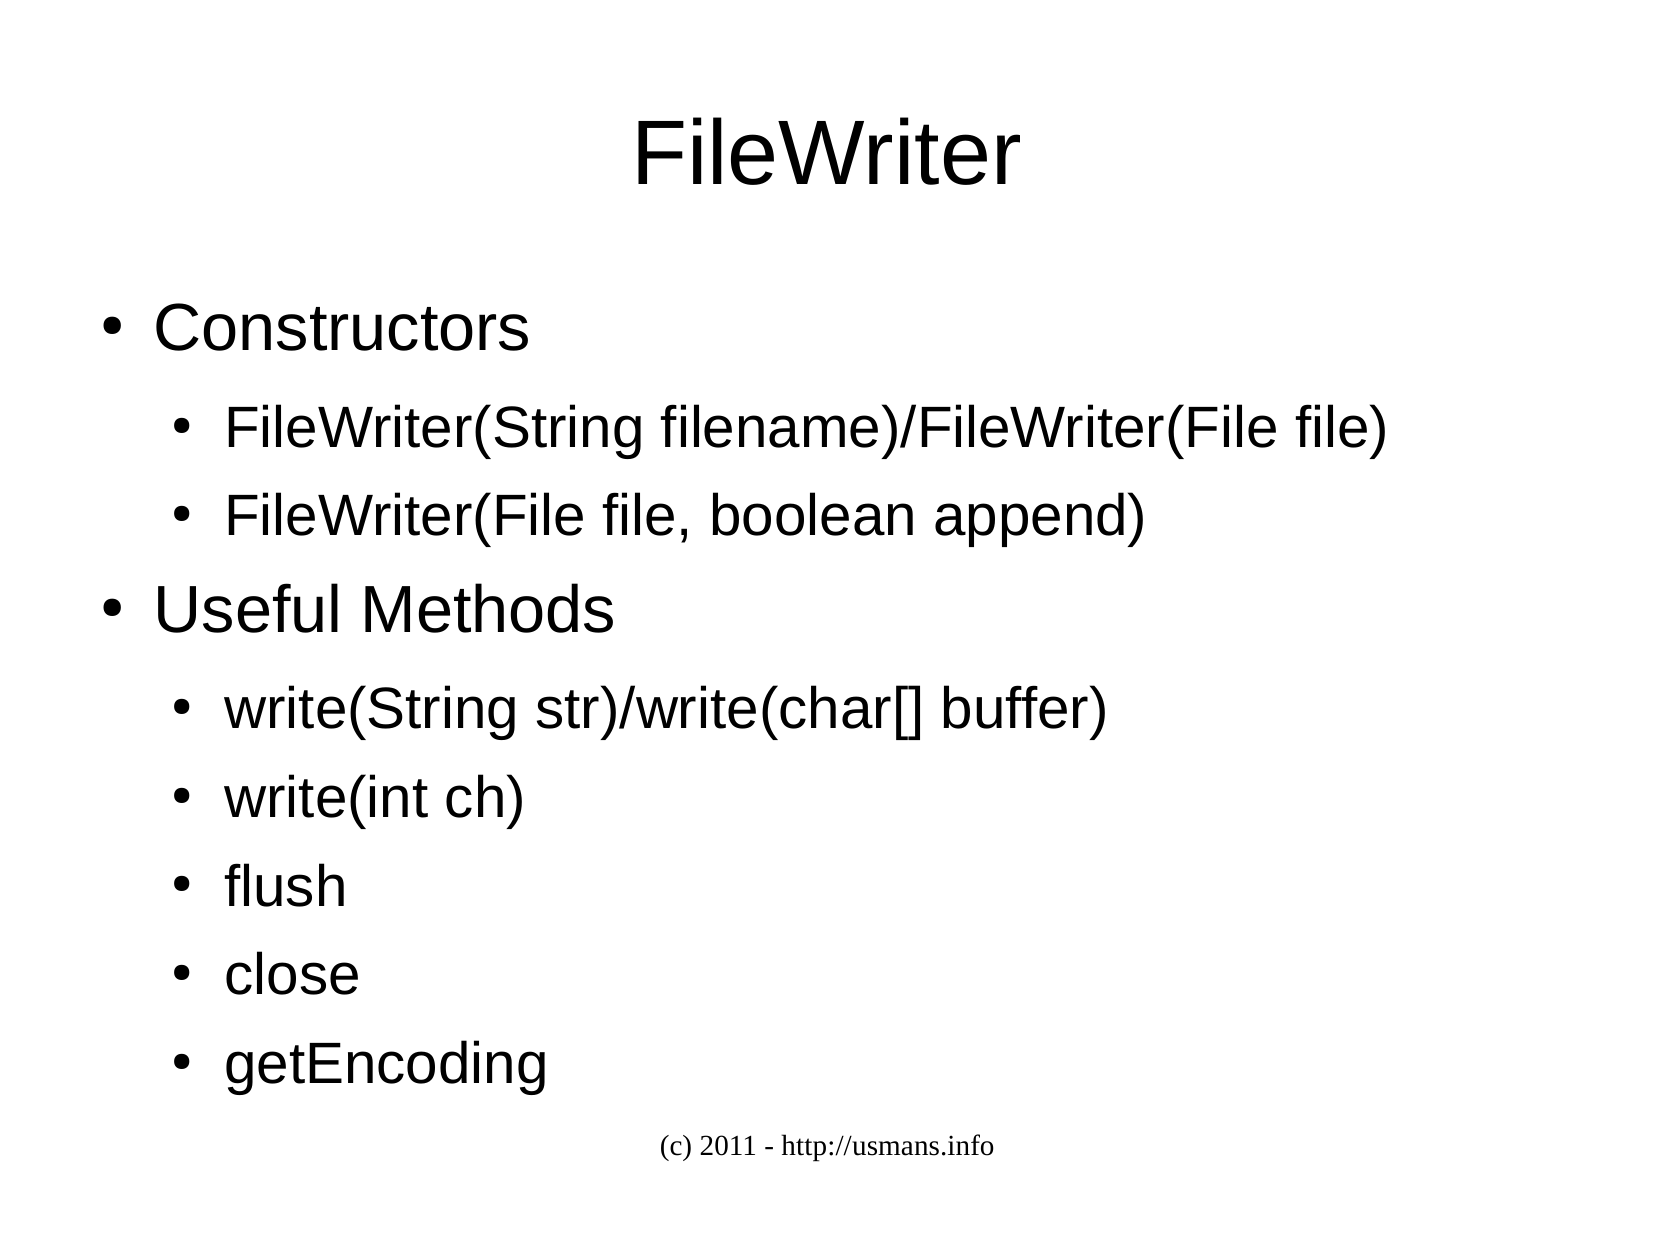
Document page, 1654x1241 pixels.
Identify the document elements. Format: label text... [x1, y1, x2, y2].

title FileWriter [82, 49, 1571, 257]
list Constructors FileWriter(String filename)/FileWriter(File file) FileWriter(File file, boolean append) Useful Methods write(String str)/write(char[] buffer) write(int ch) flush close getEncoding [82, 290, 1571, 1109]
